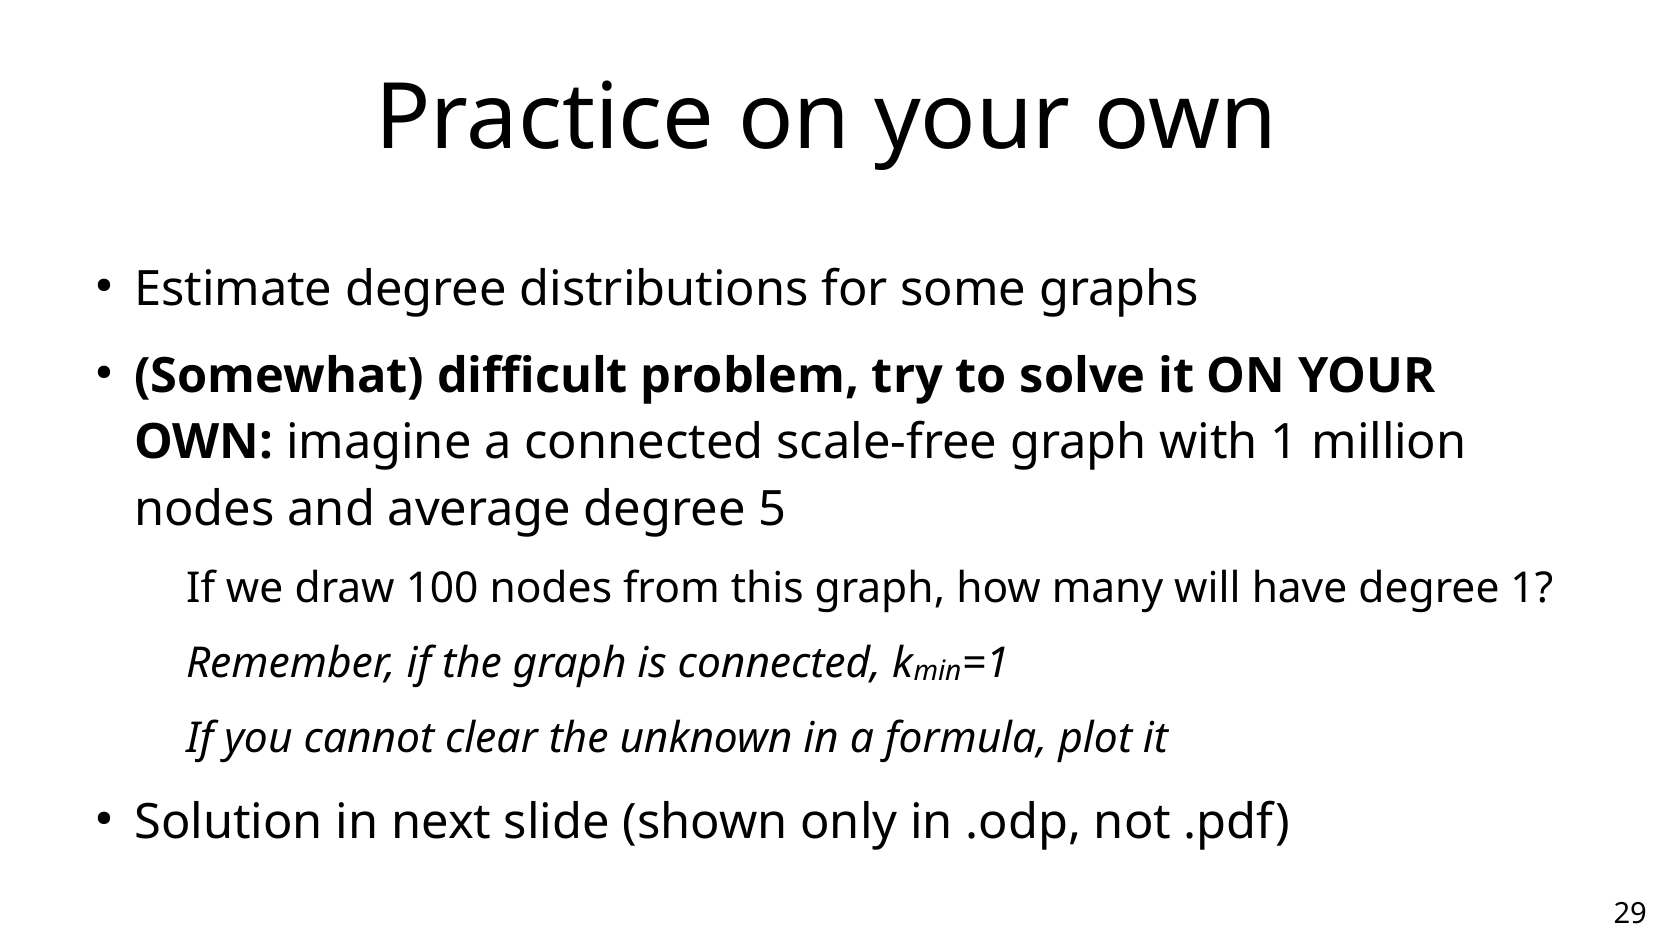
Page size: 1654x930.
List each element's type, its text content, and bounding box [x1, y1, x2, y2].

list Estimate degree distributions for some graphs (Somewhat) difficult problem, try to solve it ON YOUR OWN: imagine a connected scale-free graph with 1 million nodes and average degree 5 If we draw 100 nodes from this graph, how many will have degree 1? Remember, if the graph is connected, kmin=1 If you cannot clear the unknown in a formula, plot it Solution in next slide (shown only in .odp, not .pdf) [82, 252, 1571, 871]
title Practice on your own [82, 1, 1571, 225]
